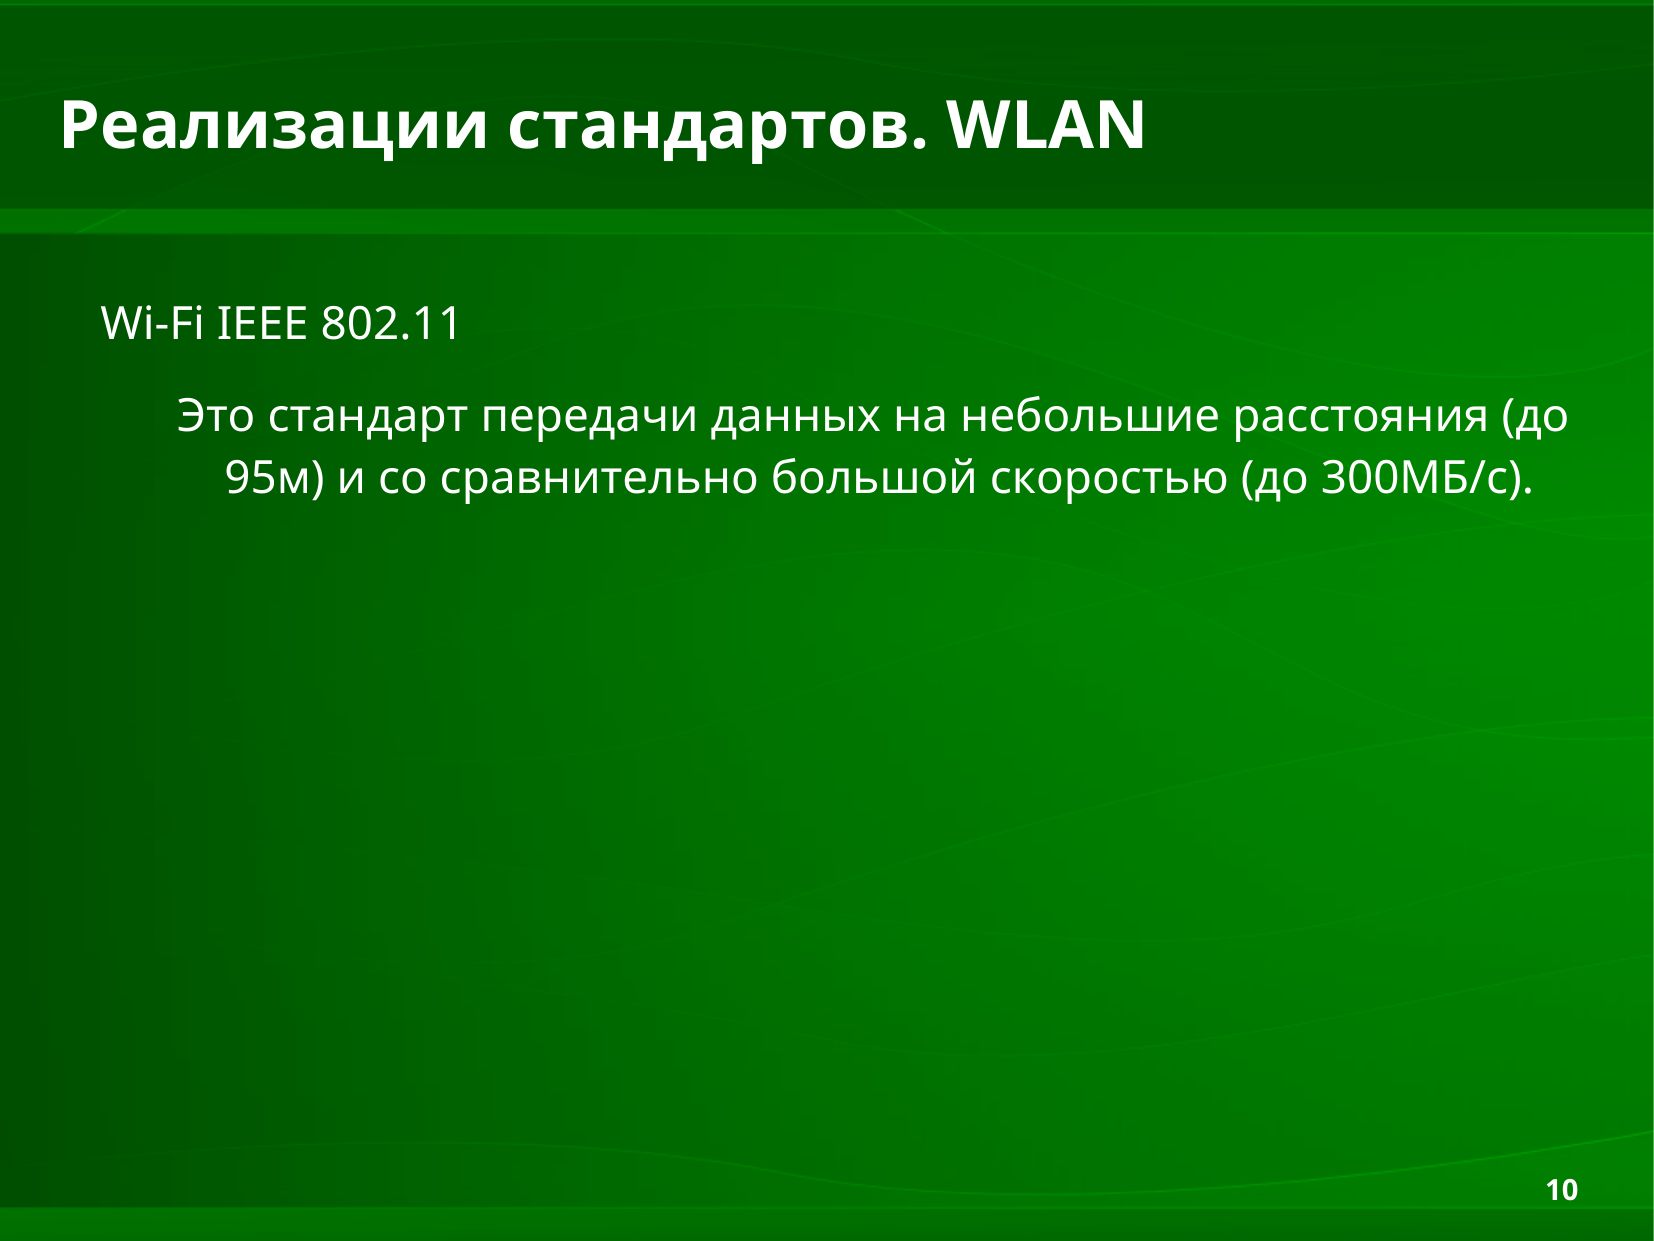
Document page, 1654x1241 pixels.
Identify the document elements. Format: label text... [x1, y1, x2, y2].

list Wi-Fi IEEE 802.11 Это стандарт передачи данных на небольшие расстояния (до 95м) и со сравнительно большой скоростью (до 300МБ/с). [82, 290, 1571, 1123]
title Реализации стандартов. WLAN [23, 8, 1625, 237]
picture [0, 0, 1654, 1241]
